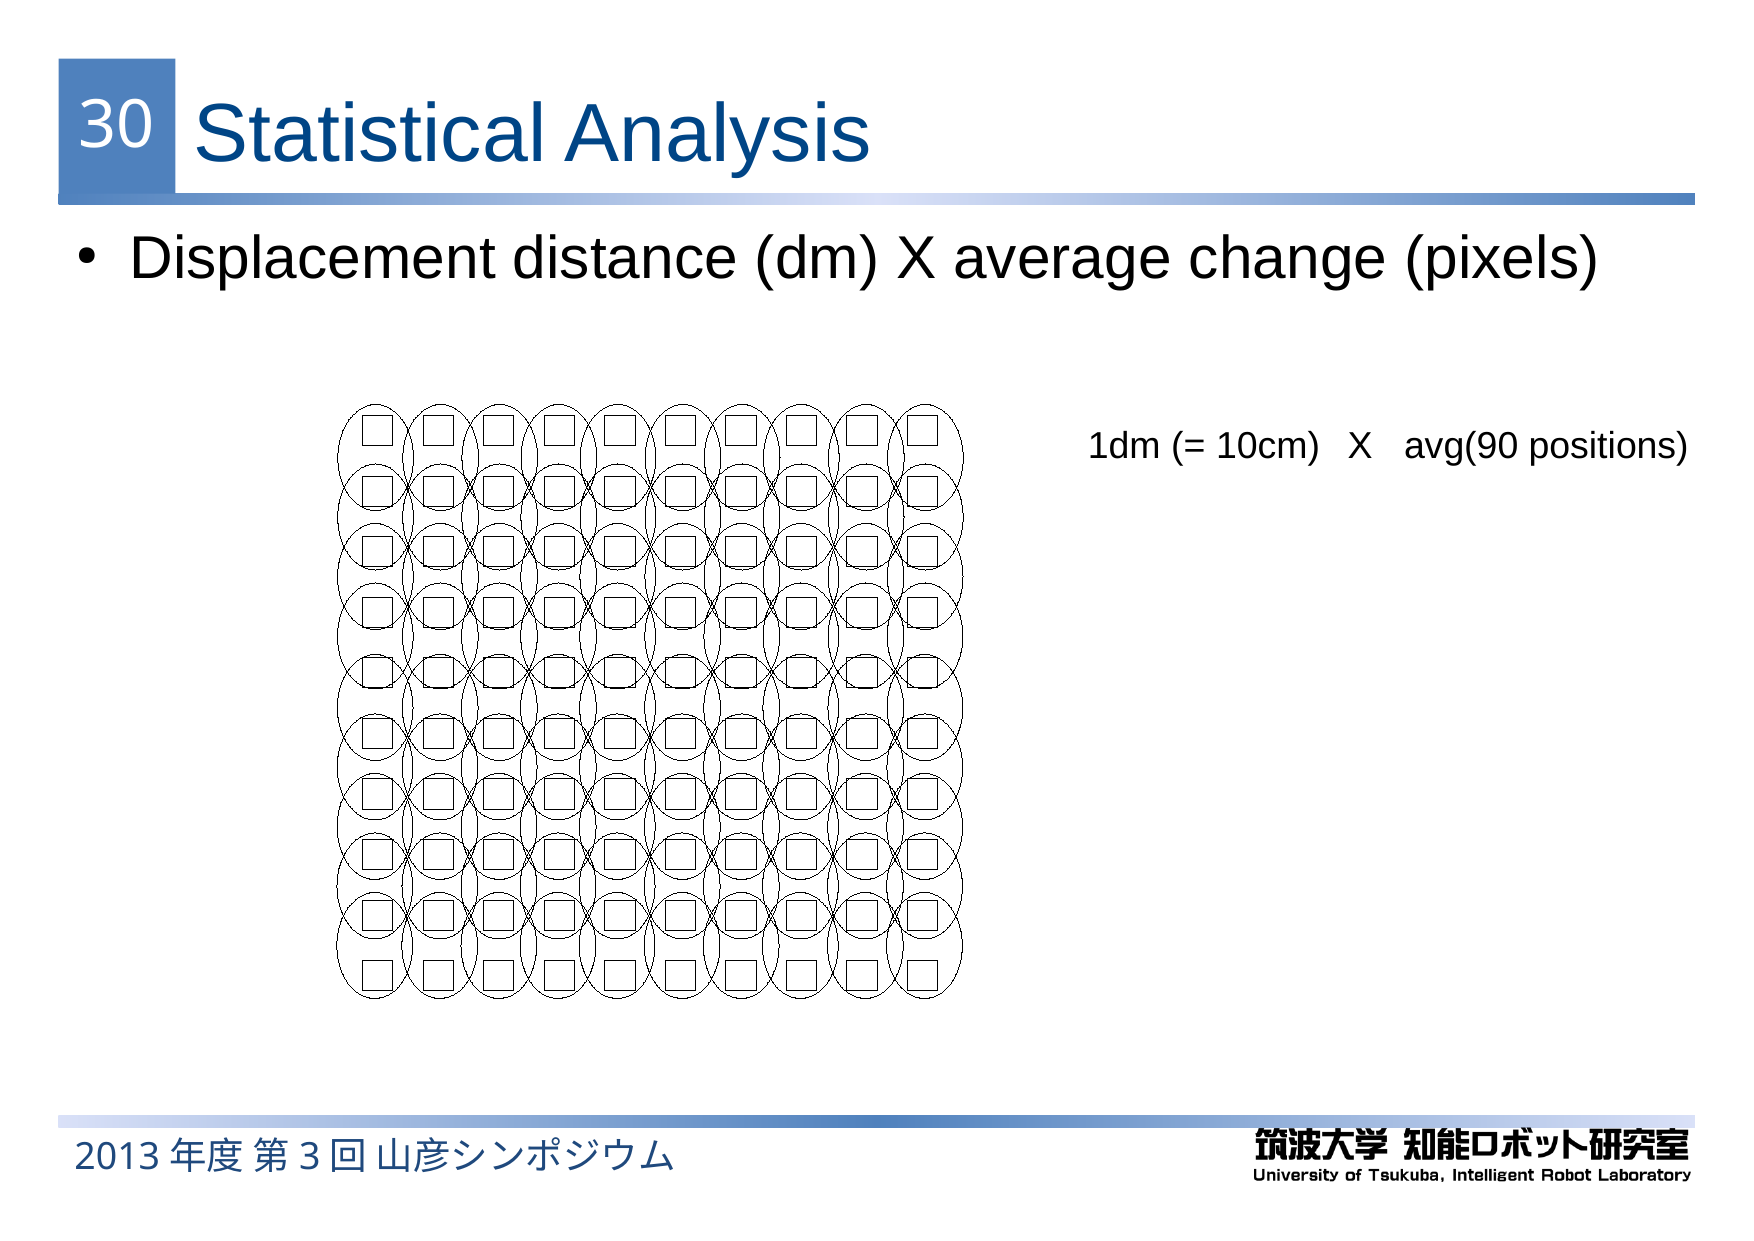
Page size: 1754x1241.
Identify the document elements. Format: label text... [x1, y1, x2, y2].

list Displacement distance (dm) X average change (pixels) [58, 223, 1696, 359]
text_box X avg(90 positions) [1332, 416, 1719, 474]
title Statistical Analysis [193, 61, 1651, 205]
picture [1252, 1127, 1691, 1182]
text_box 1dm (= 10cm) [1073, 416, 1332, 474]
